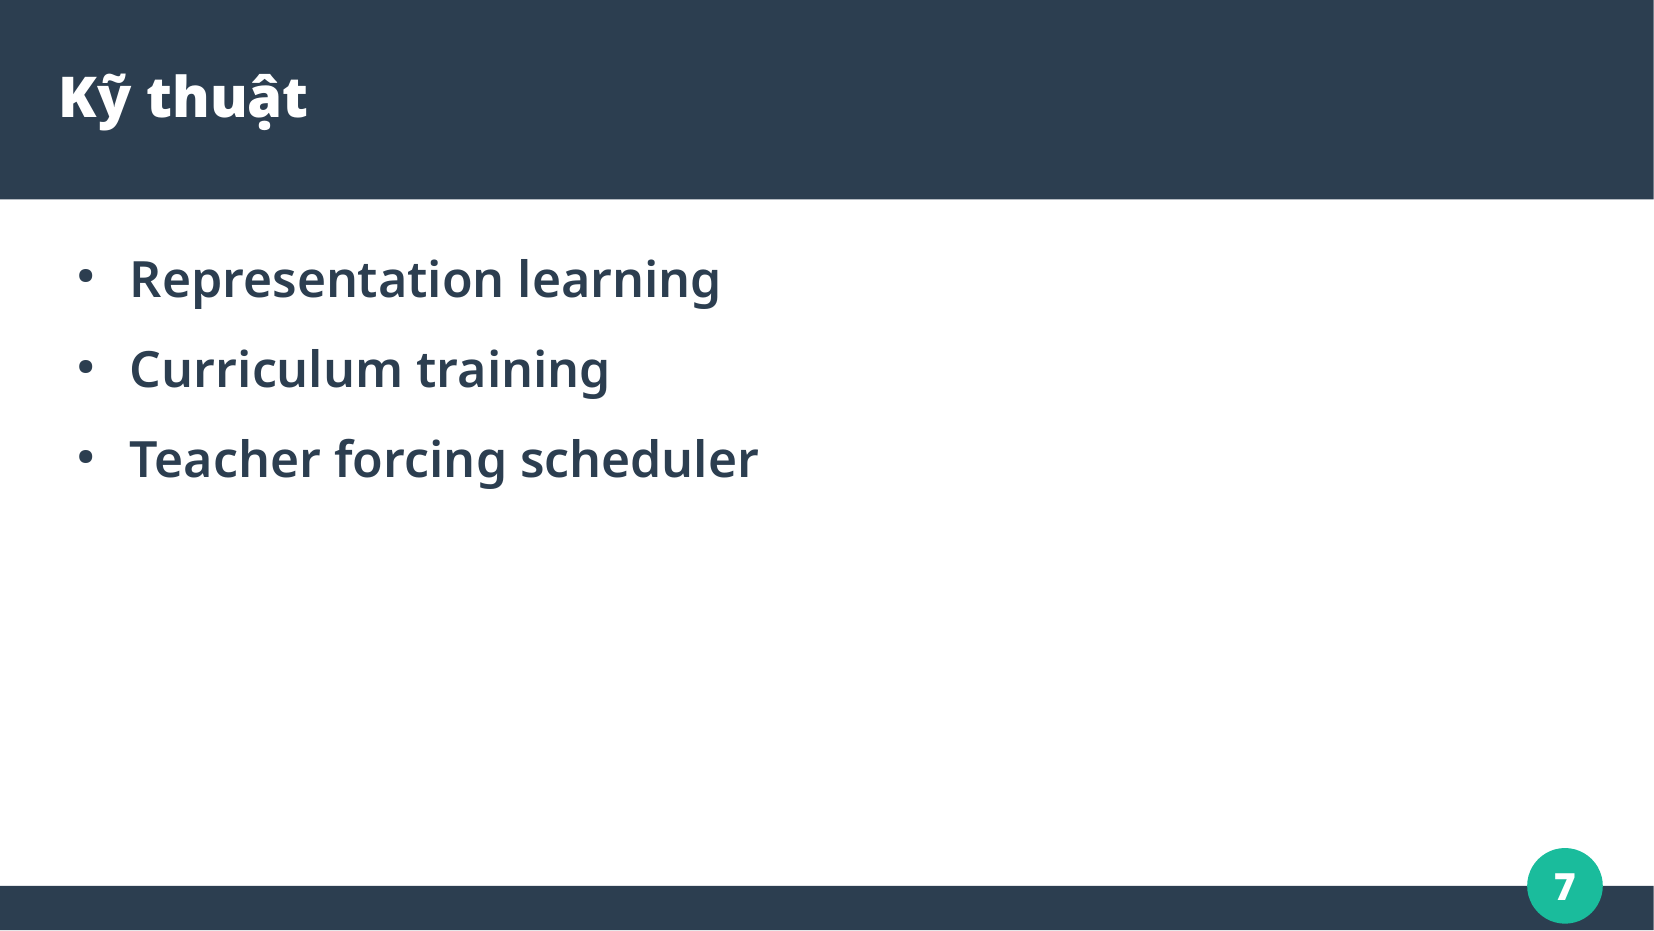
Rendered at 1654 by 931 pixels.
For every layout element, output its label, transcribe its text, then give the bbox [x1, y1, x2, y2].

list Representation learning Curriculum training Teacher forcing scheduler [59, 243, 1595, 864]
title Kỹ thuật [59, 37, 1595, 155]
